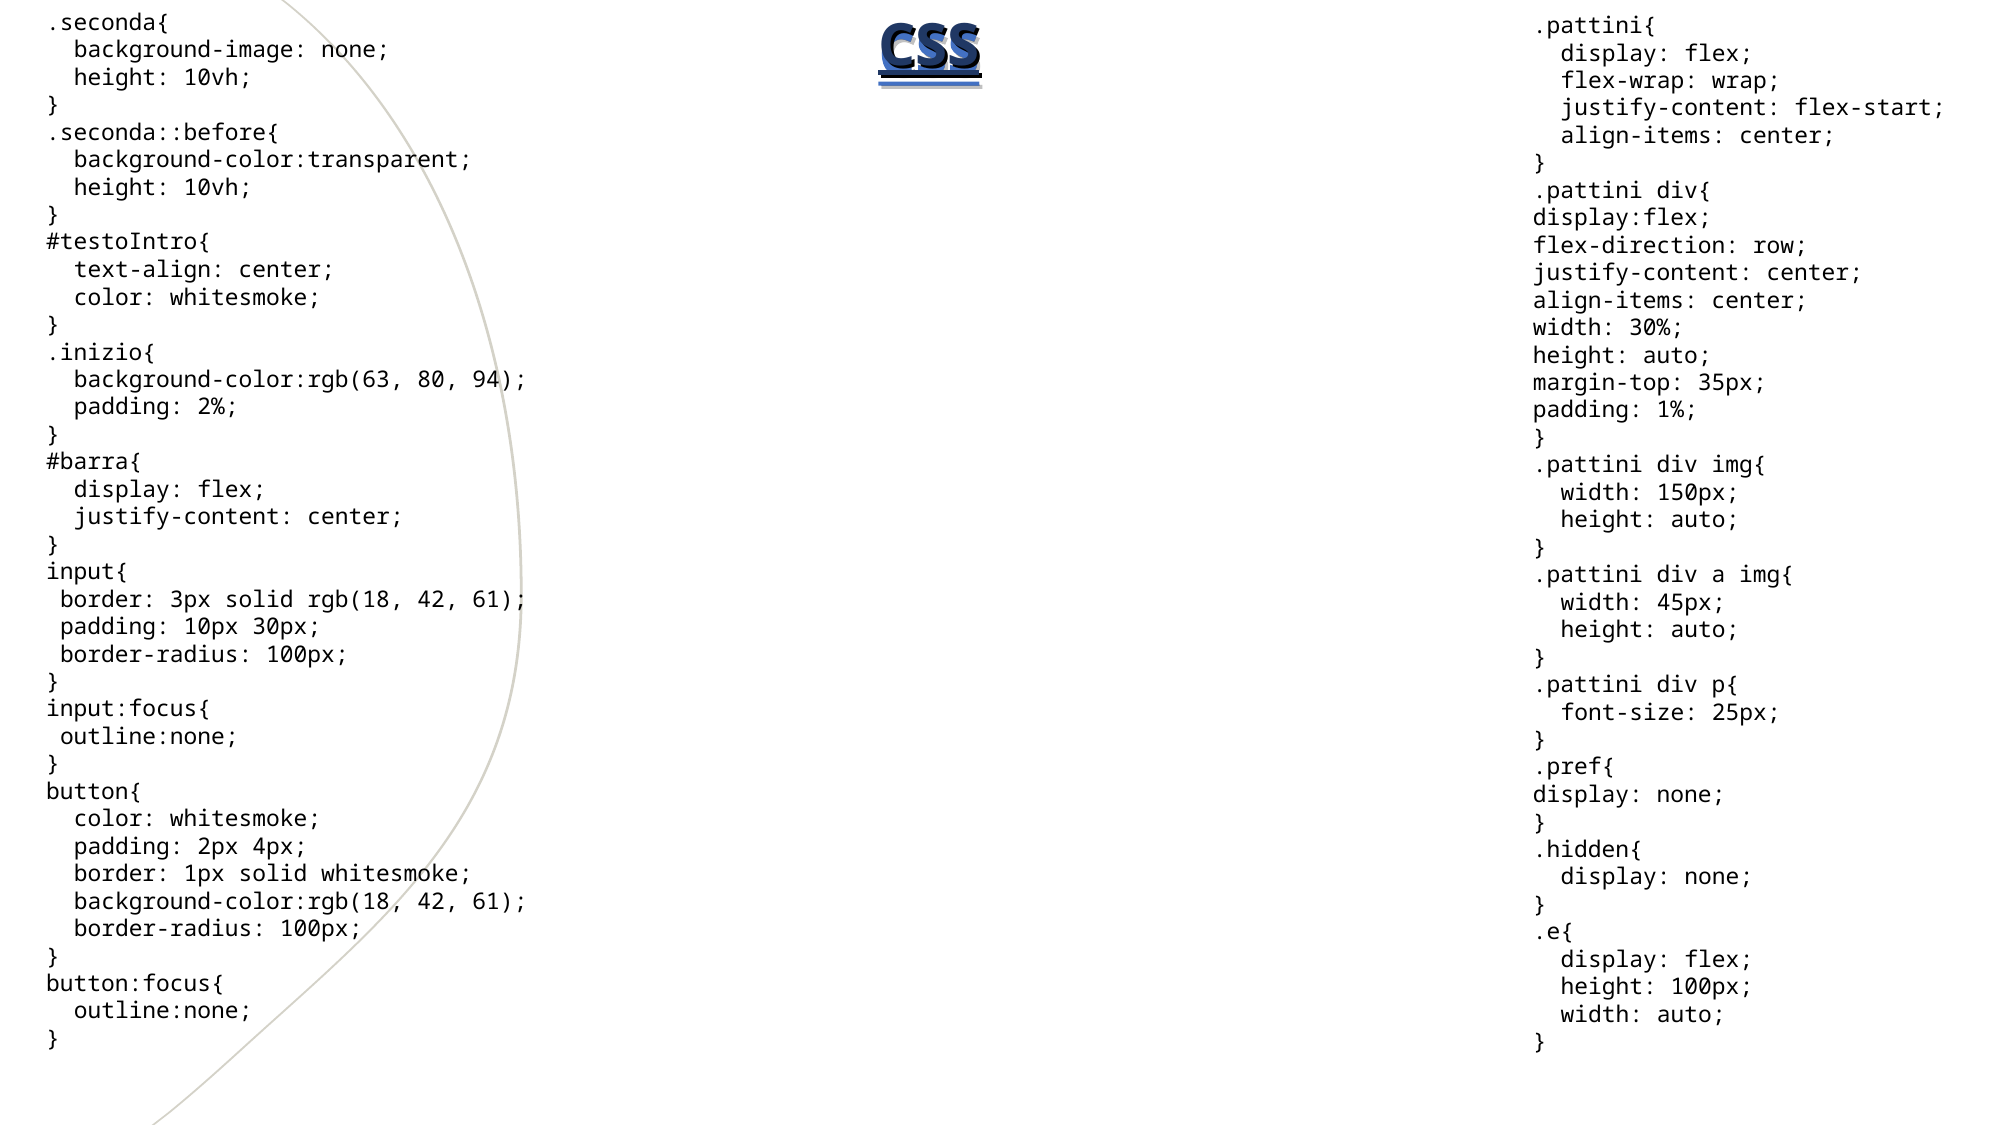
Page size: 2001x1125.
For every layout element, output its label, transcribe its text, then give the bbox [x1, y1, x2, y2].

text_box .pattini{ display: flex; flex-wrap: wrap; justify-content: flex-start; align-items: center; } .pattini div{ display:flex; flex-direction: row; justify-content: center; align-items: center; width: 30%; height: auto; margin-top: 35px; padding: 1%; } .pattini div img{ width: 150px; height: auto; } .pattini div a img{ width: 45px; height: auto; } .pattini div p{ font-size: 25px; } .pref{ display: none; } .hidden{ display: none; } .e{ display: flex; height: 100px; width: auto; } [1518, 3, 2000, 1074]
text_box .seconda{ background-image: none; height: 10vh; } .seconda::before{ background-color:transparent; height: 10vh; } #testoIntro{ text-align: center; color: whitesmoke; } .inizio{ background-color:rgb(63, 80, 94); padding: 2%; } #barra{ display: flex; justify-content: center; } input{ border: 3px solid rgb(18, 42, 61); padding: 10px 30px; border-radius: 100px; } input:focus{ outline:none; } button{ color: whitesmoke; padding: 2px 4px; border: 1px solid whitesmoke; background-color:rgb(18, 42, 61); border-radius: 100px; } button:focus{ outline:none; } [31, 0, 1186, 1101]
